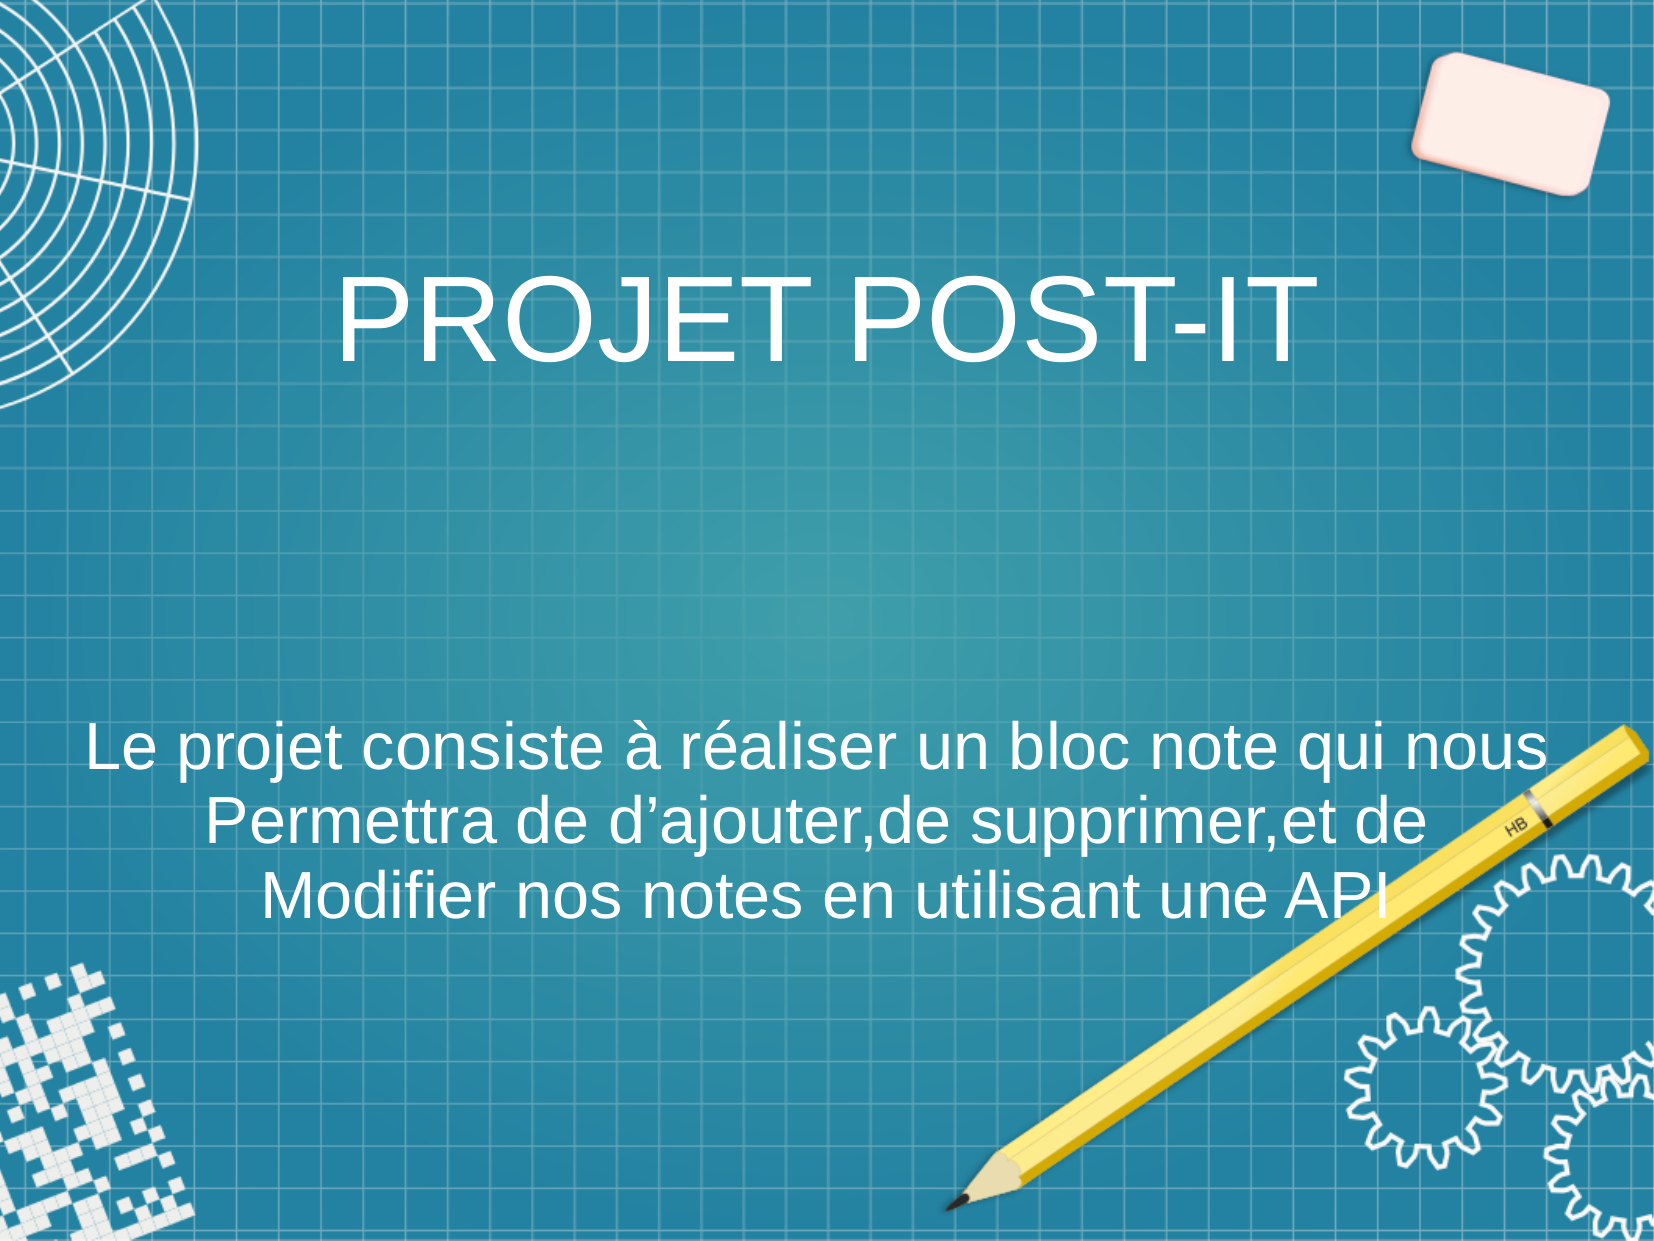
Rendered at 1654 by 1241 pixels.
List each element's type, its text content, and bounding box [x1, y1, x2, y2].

subtitle Le projet consiste à réaliser un bloc note qui nous Permettra de d’ajouter,de supprimer,et de Modifier nos notes en utilisant une API [82, 519, 1571, 1123]
title PROJET POST-IT [82, 177, 1571, 461]
picture [0, 0, 1654, 1241]
